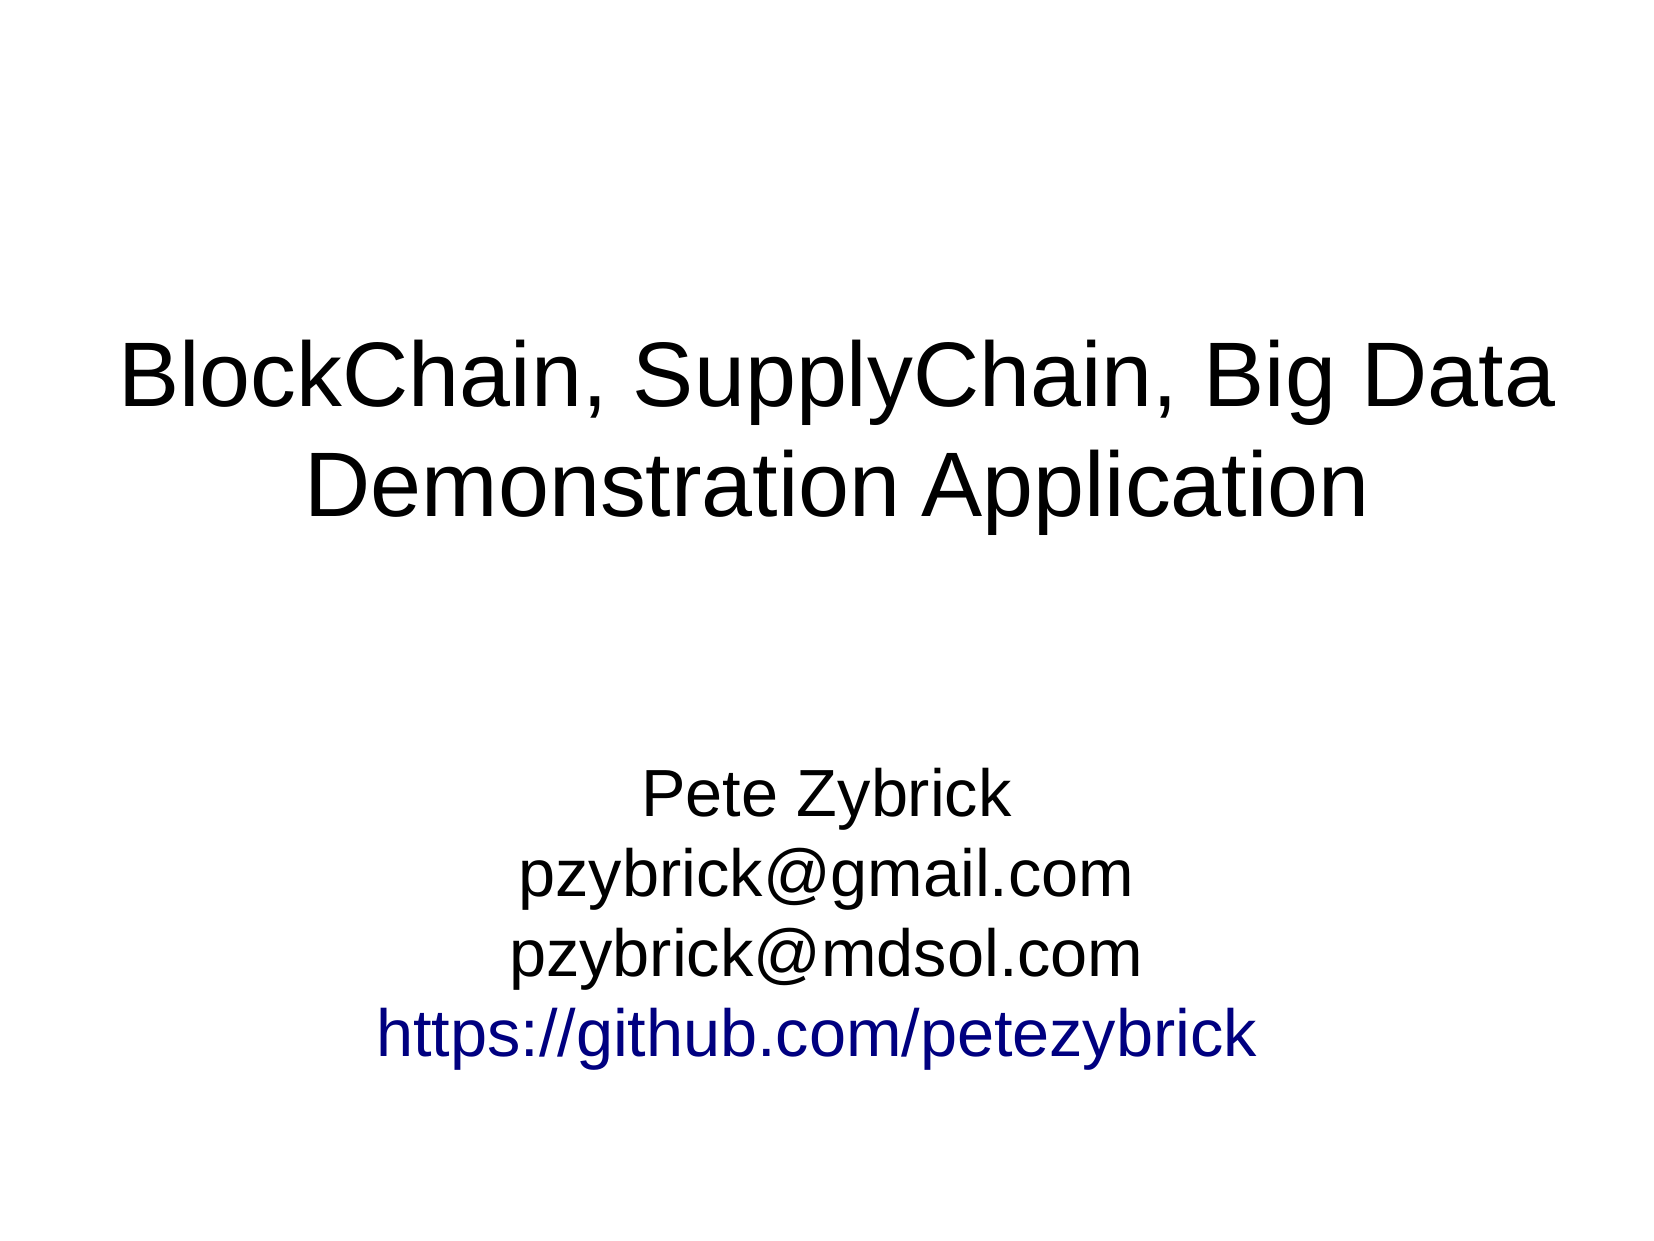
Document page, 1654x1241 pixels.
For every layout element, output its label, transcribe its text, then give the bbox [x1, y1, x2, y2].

text_box BlockChain, SupplyChain, Big Data Demonstration Application [105, 321, 1571, 528]
text_box Pete Zybrick pzybrick@gmail.com pzybrick@mdsol.com https://github.com/petezybrick [82, 760, 1571, 1060]
